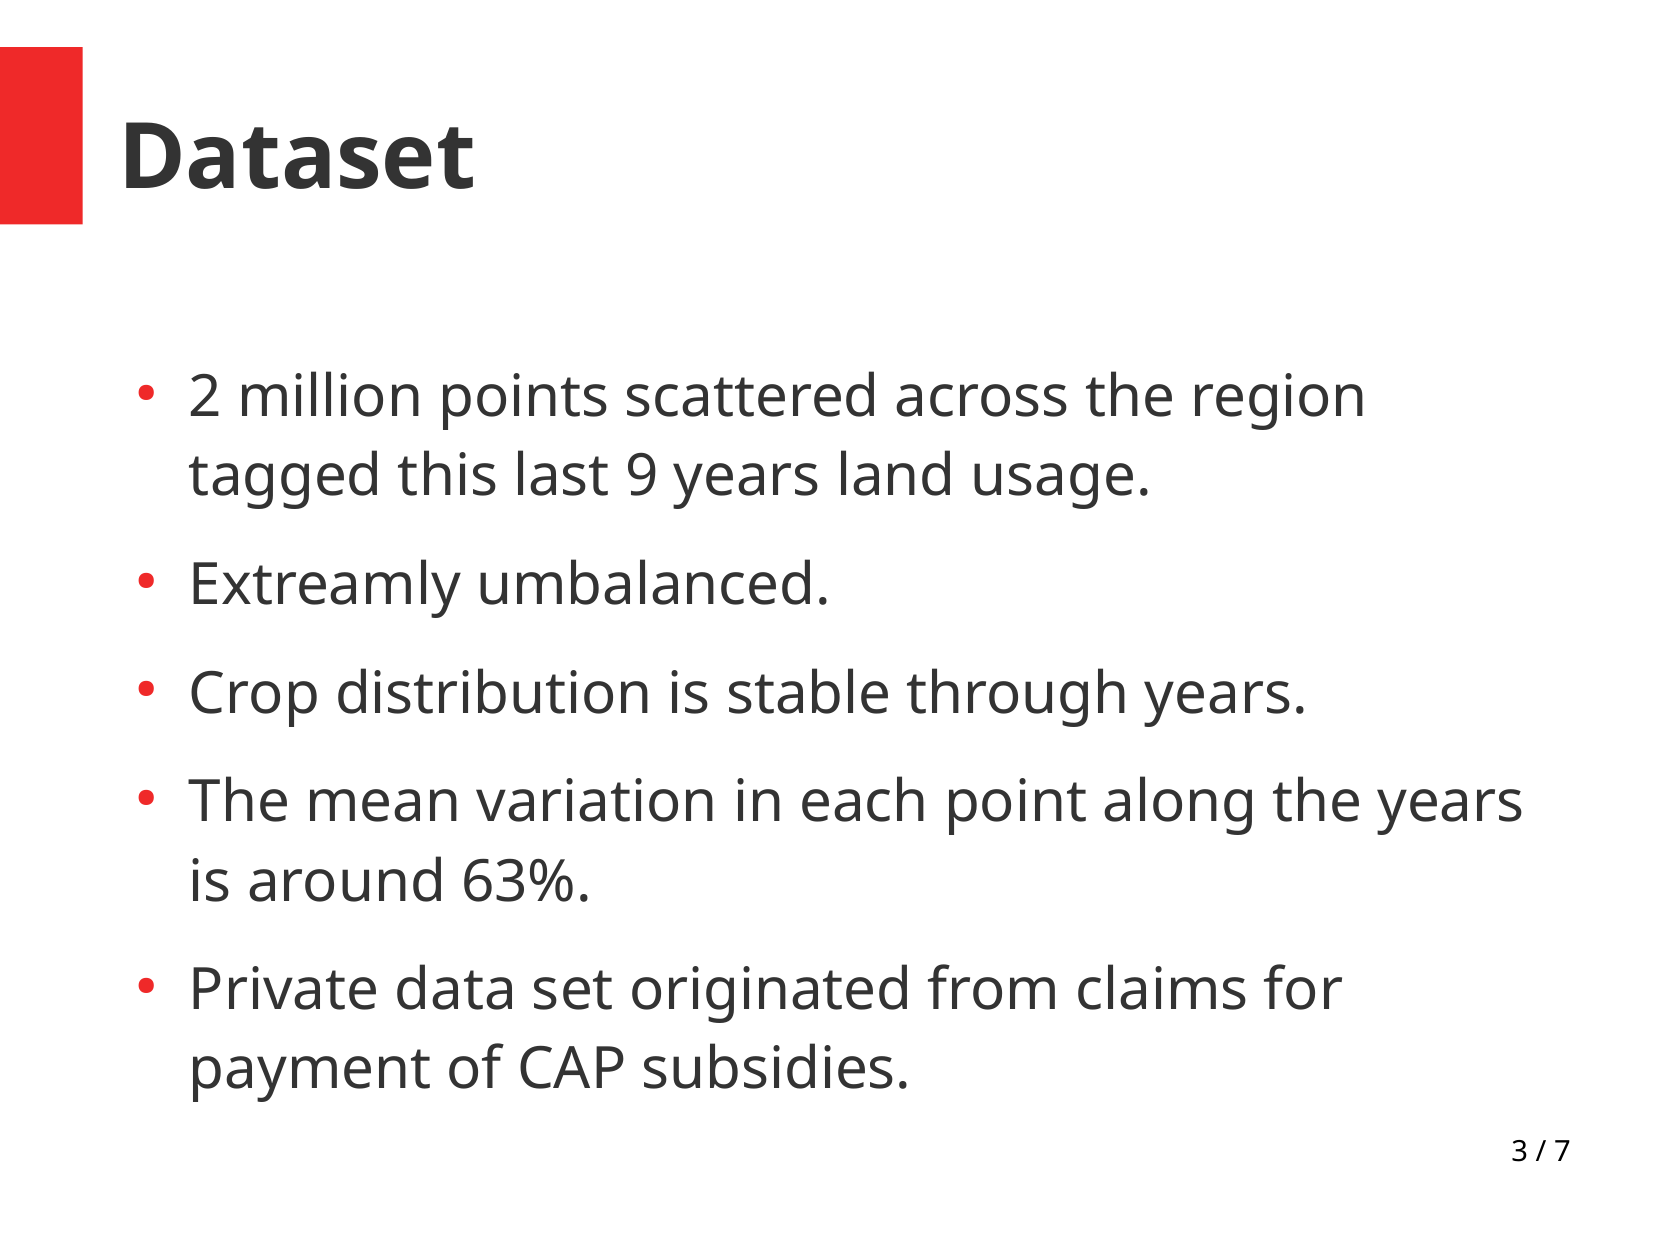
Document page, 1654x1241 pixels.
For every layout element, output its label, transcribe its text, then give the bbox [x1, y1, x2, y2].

list 2 million points scattered across the region tagged this last 9 years land usage. Extreamly umbalanced. Crop distribution is stable through years. The mean variation in each point along the years is around 63%. Private data set originated from claims for payment of CAP subsidies. [118, 354, 1536, 1074]
title Dataset [118, 49, 1571, 257]
